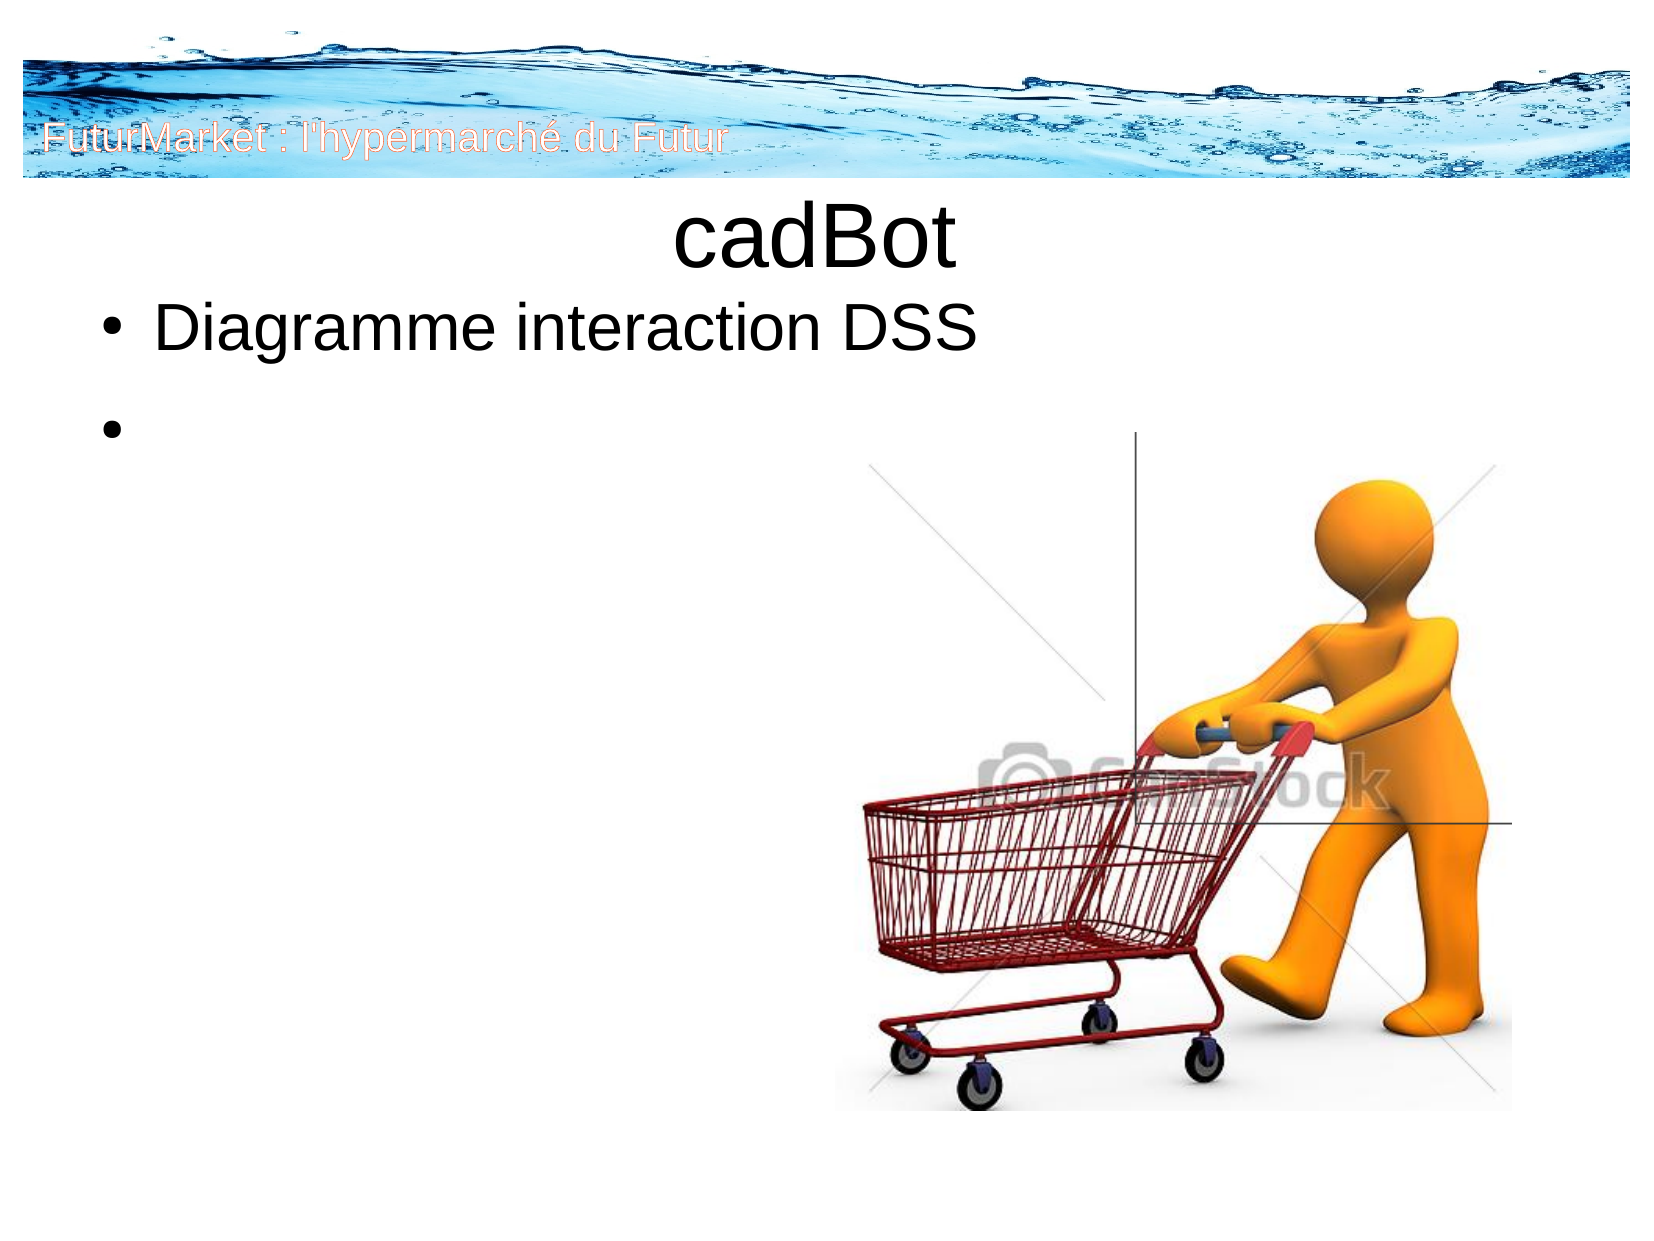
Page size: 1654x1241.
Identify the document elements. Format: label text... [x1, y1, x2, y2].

picture [23, 23, 1630, 178]
title cadBot [23, 183, 1607, 287]
picture [835, 432, 1512, 1111]
list Diagramme interaction DSS [82, 290, 1571, 1010]
